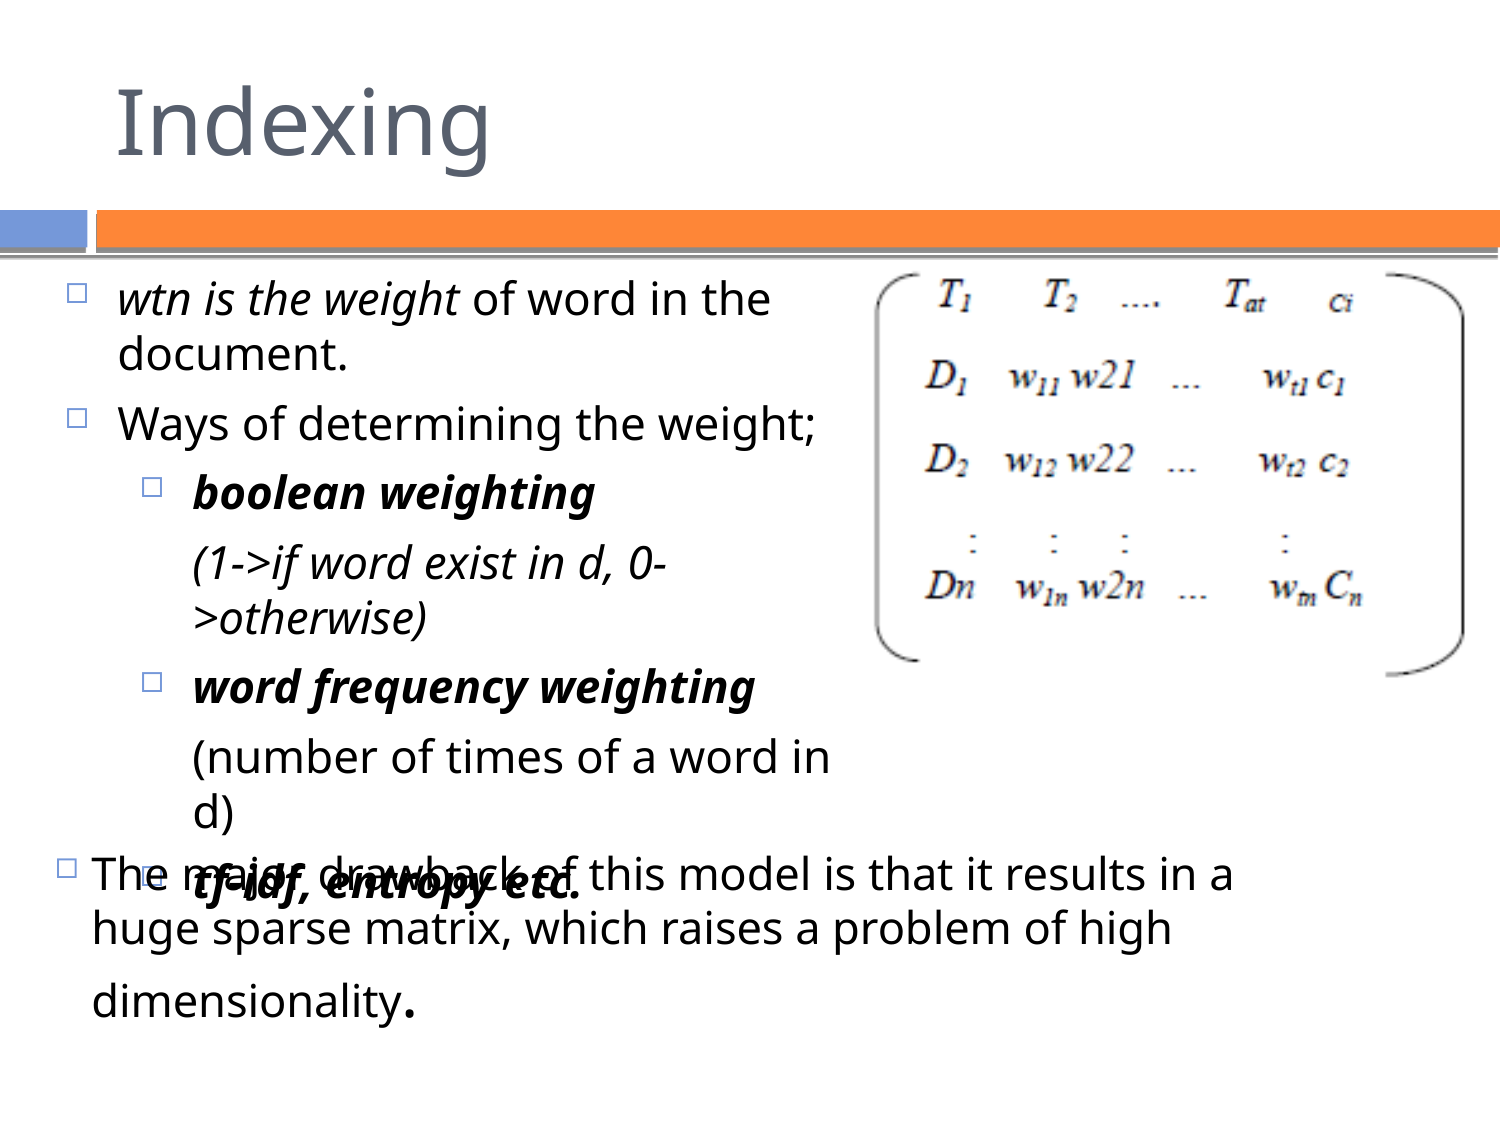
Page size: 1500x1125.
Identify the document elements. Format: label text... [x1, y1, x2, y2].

list wtn is the weight of word in the document. Ways of determining the weight; boolean weighting (1->if word exist in d, 0->otherwise) word frequency weighting (number of times of a word in d) tf-idf, entropy etc. [50, 262, 875, 837]
text_box The major drawback of this model is that it results in a huge sparse matrix, which raises a problem of high dimensionality. [0, 837, 1300, 1038]
picture [860, 262, 1475, 688]
title Indexing [100, 37, 1438, 200]
